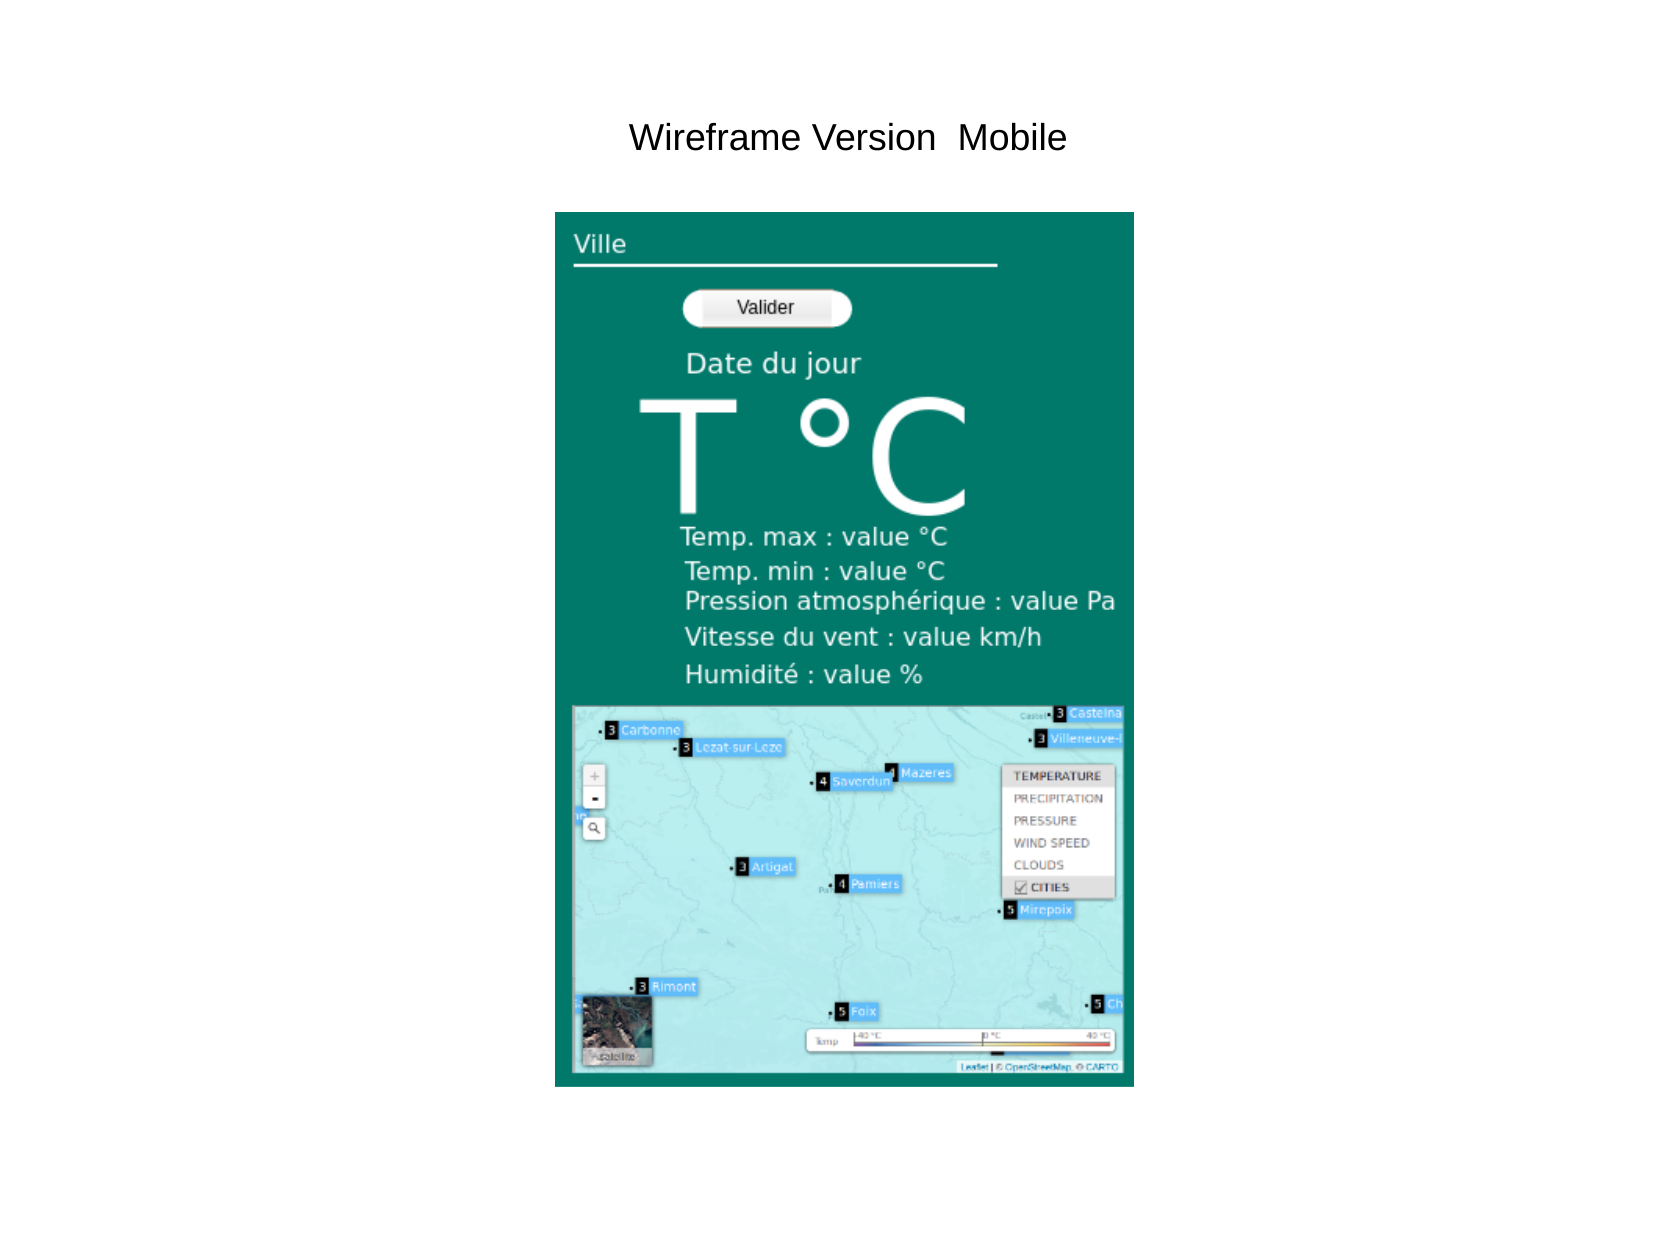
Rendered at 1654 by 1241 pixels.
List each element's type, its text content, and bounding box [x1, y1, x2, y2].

picture [555, 212, 1134, 1087]
text_box Wireframe Version Mobile [614, 108, 1083, 166]
